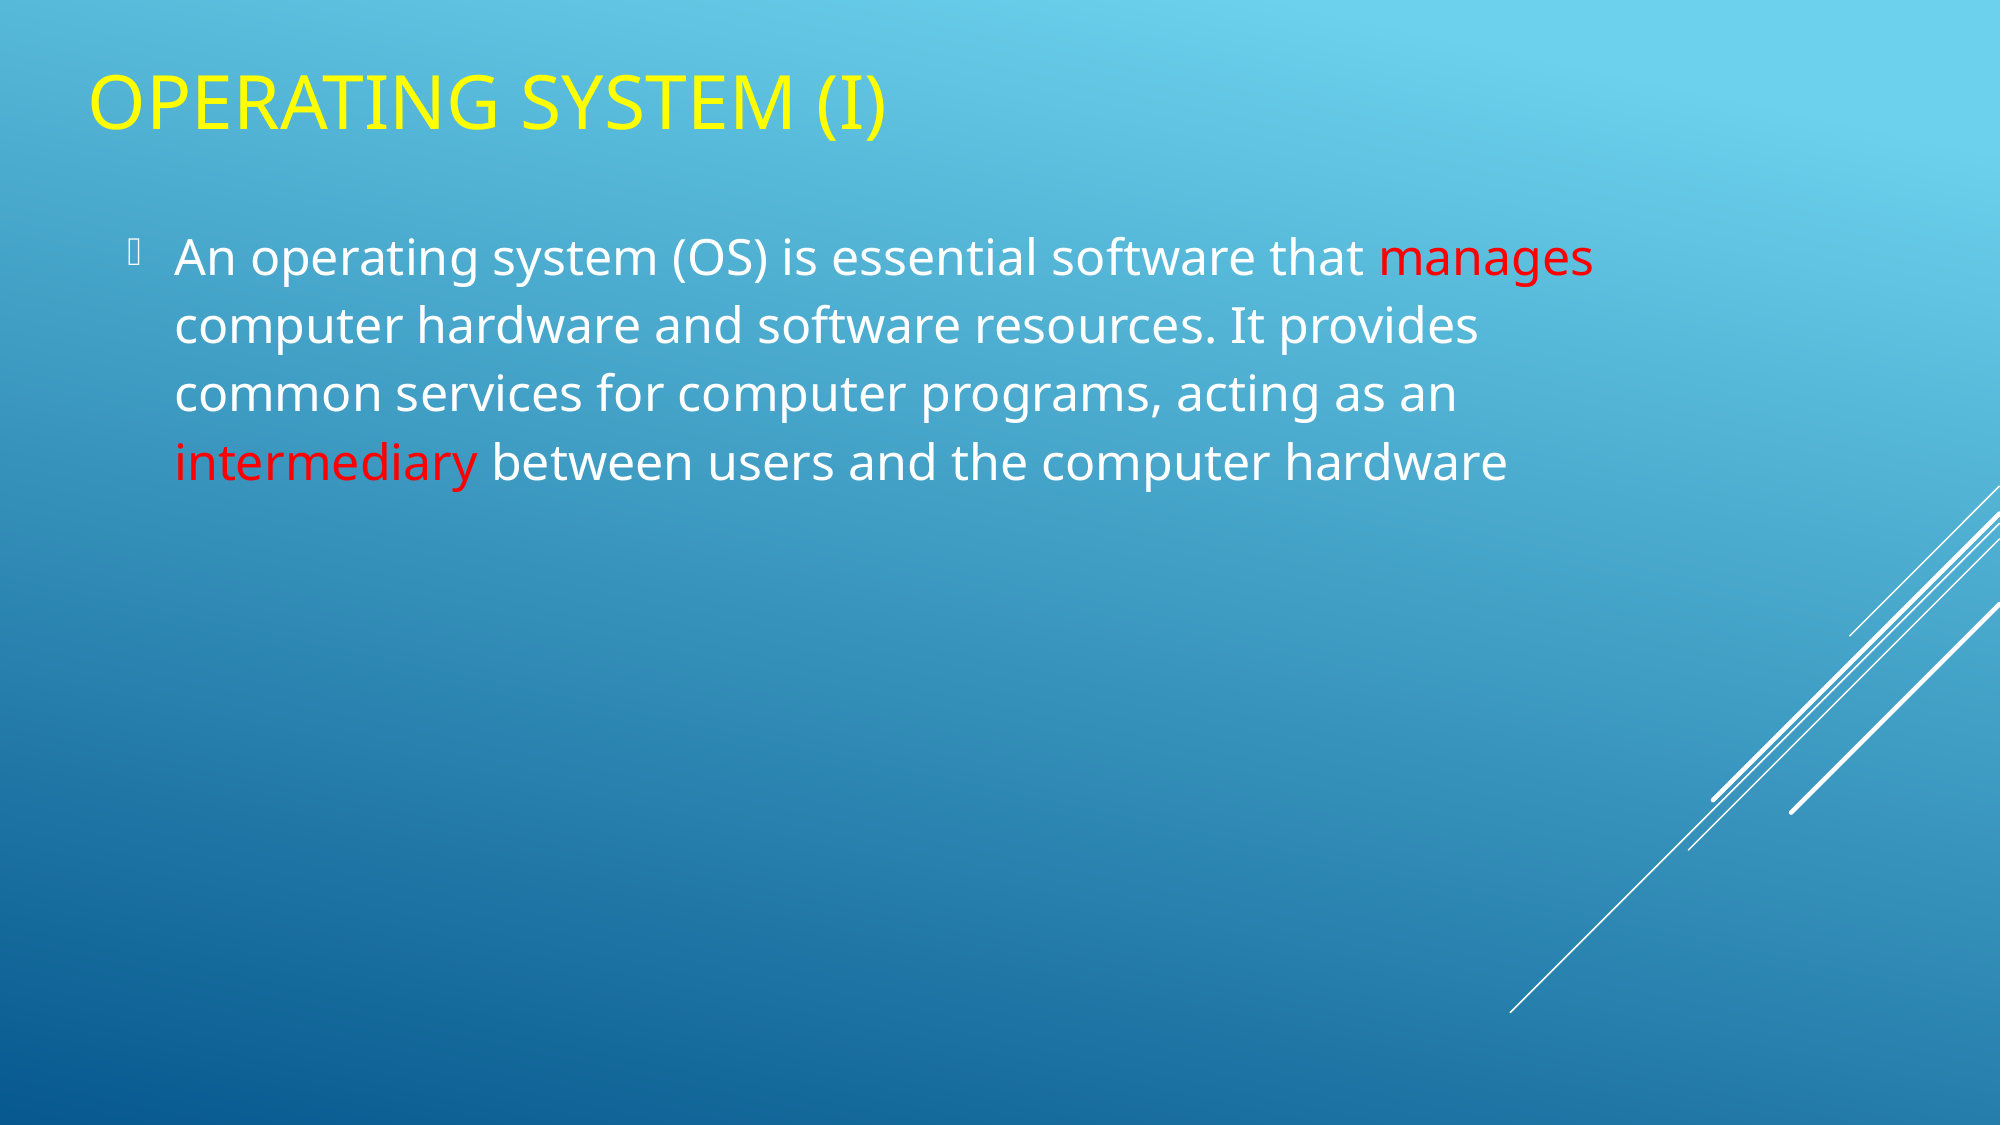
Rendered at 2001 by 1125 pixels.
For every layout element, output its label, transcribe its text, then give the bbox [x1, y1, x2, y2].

list An operating system (OS) is essential software that manages computer hardware and software resources. It provides common services for computer programs, acting as an intermediary between users and the computer hardware [112, 214, 1664, 1015]
title Operating system (I) [72, 16, 1853, 185]
